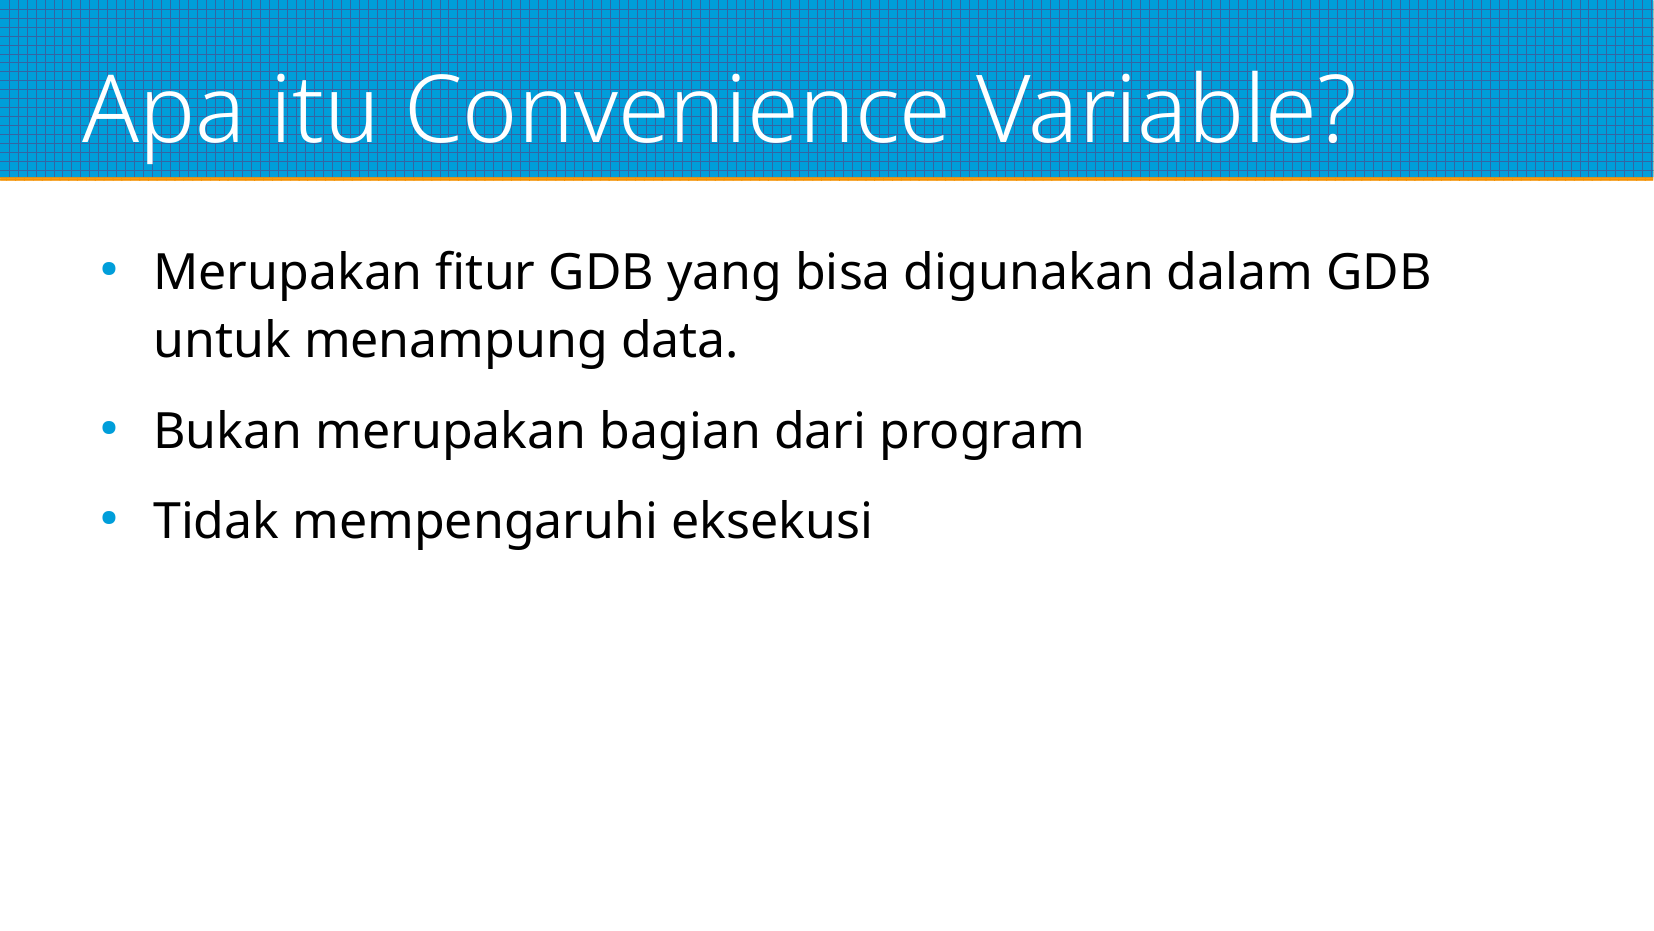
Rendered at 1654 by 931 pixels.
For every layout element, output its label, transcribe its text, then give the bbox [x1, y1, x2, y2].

title Apa itu Convenience Variable? [82, 14, 1571, 171]
list Merupakan fitur GDB yang bisa digunakan dalam GDB untuk menampung data. Bukan merupakan bagian dari program Tidak mempengaruhi eksekusi [82, 236, 1563, 811]
